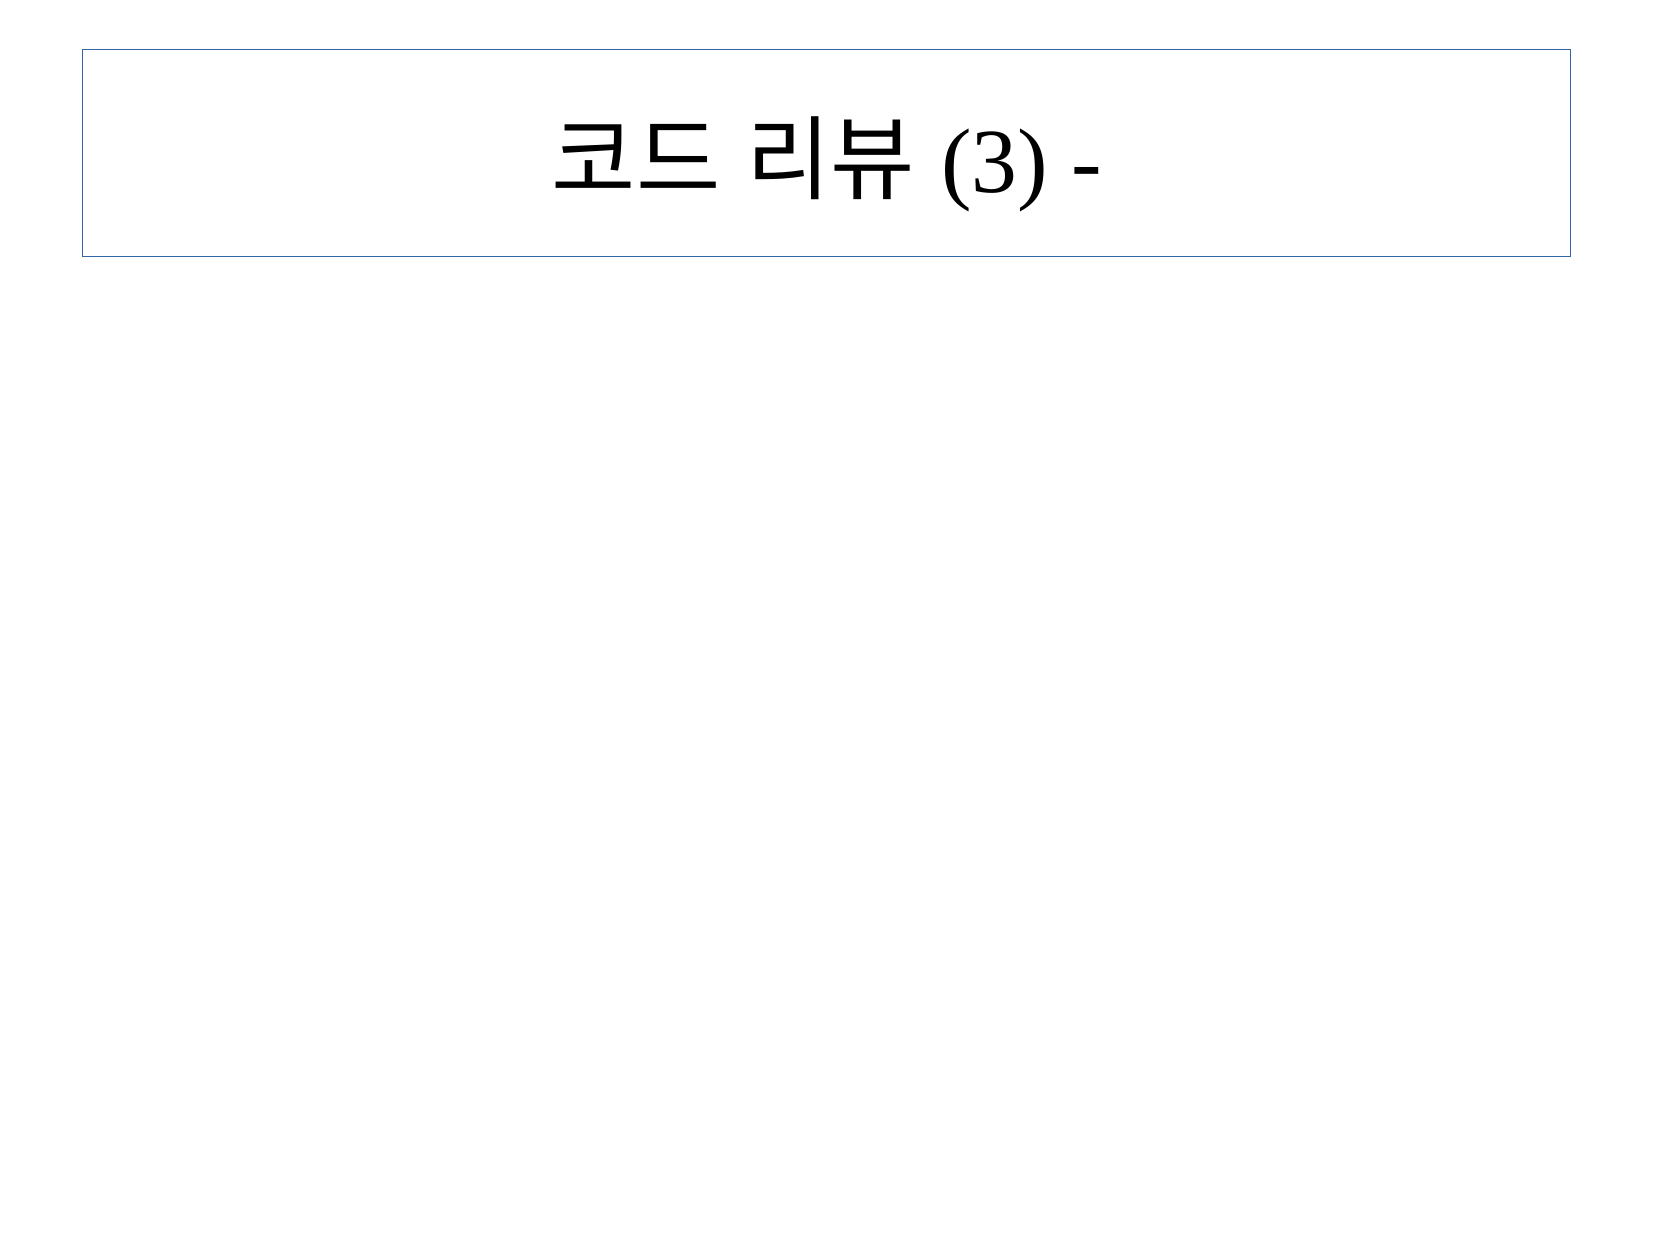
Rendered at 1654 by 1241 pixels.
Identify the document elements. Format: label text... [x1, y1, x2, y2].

title 코드 리뷰 (3) - [82, 49, 1571, 257]
